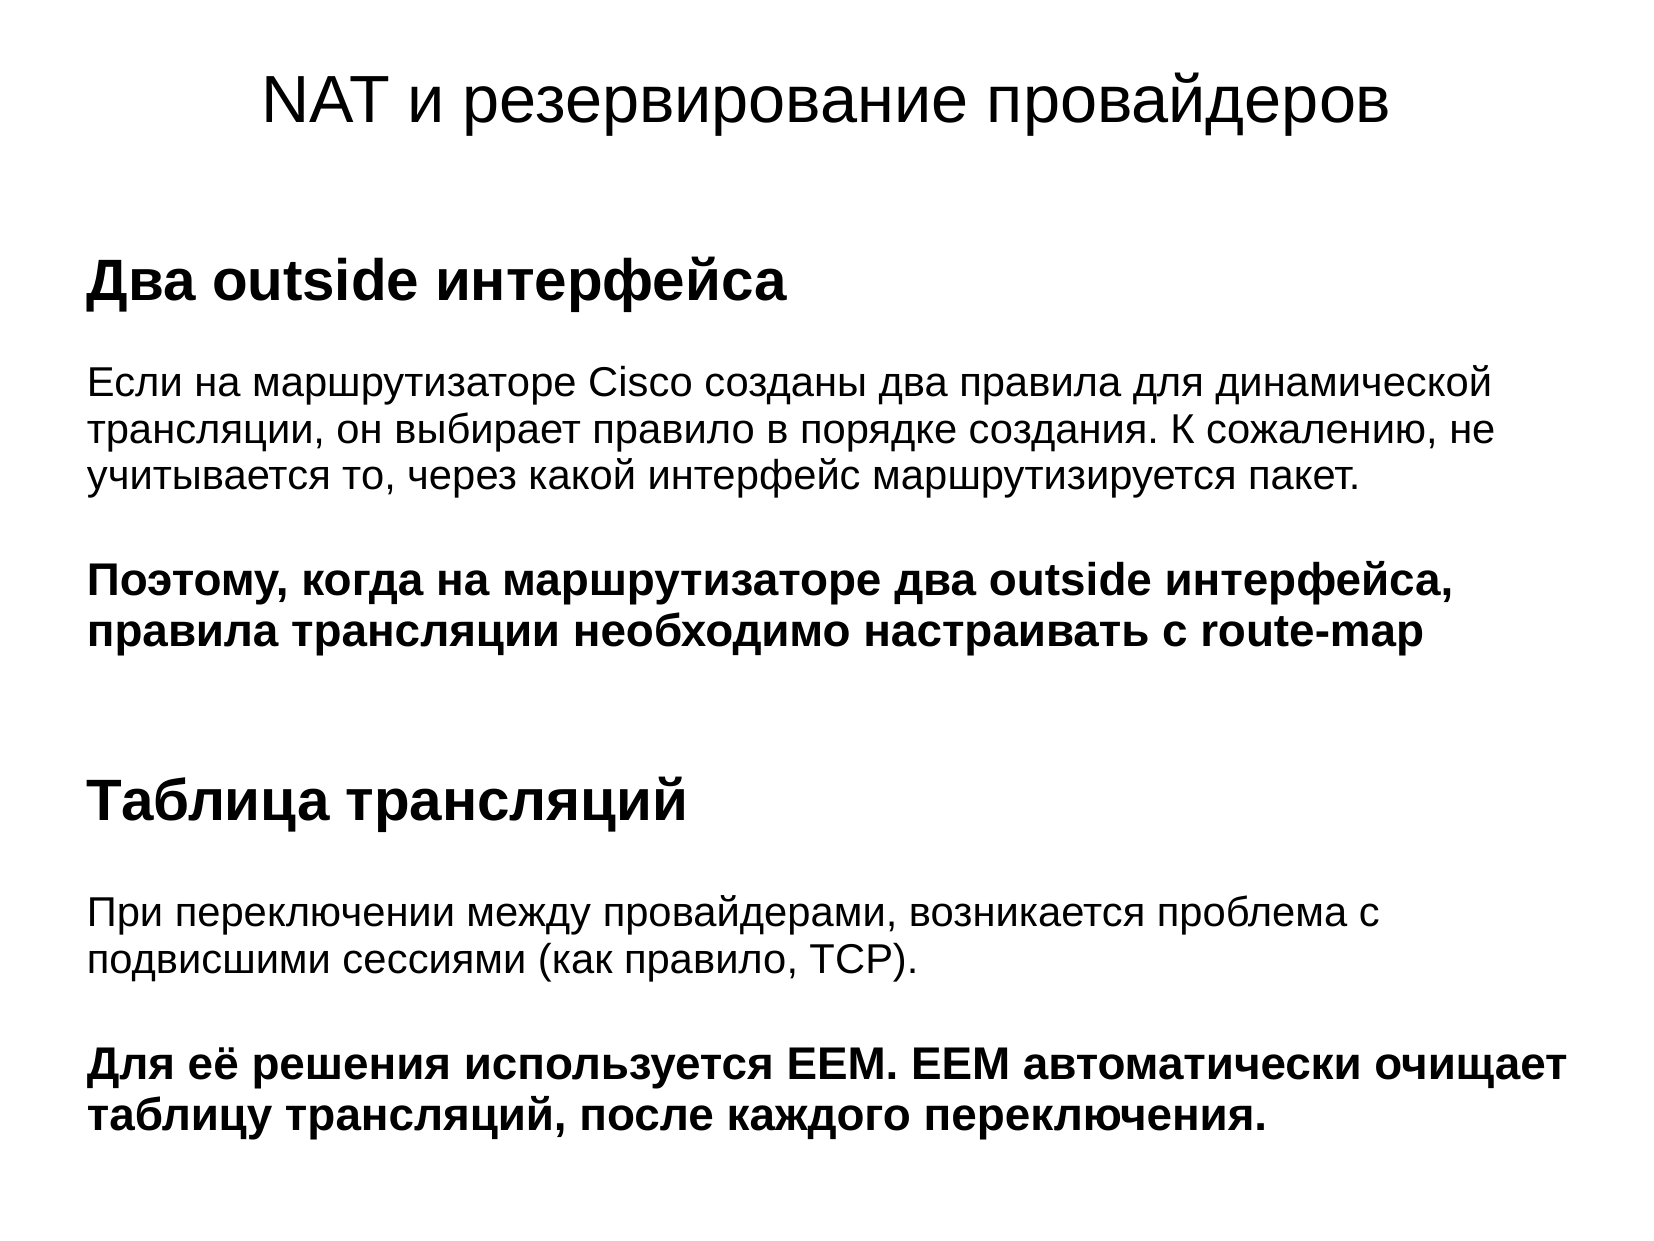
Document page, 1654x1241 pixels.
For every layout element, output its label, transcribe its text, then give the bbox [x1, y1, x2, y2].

subtitle Два outside интерфейса Если на маршрутизаторе Cisco созданы два правила для динамической трансляции, он выбирает правило в порядке создания. К сожалению, не учитывается то, через какой интерфейс маршрутизируется пакет. Поэтому, когда на маршрутизаторе два outside интерфейса, правила трансляции необходимо настраивать с route-map Таблица трансляций При переключении между провайдерами, возникается проблема с подвисшими сессиями (как правило, TCP). Для её решения используется EEM. EEM автоматически очищает таблицу трансляций, после каждого переключения. [86, 187, 1576, 1201]
title NAT и резервирование провайдеров [82, 49, 1571, 151]
